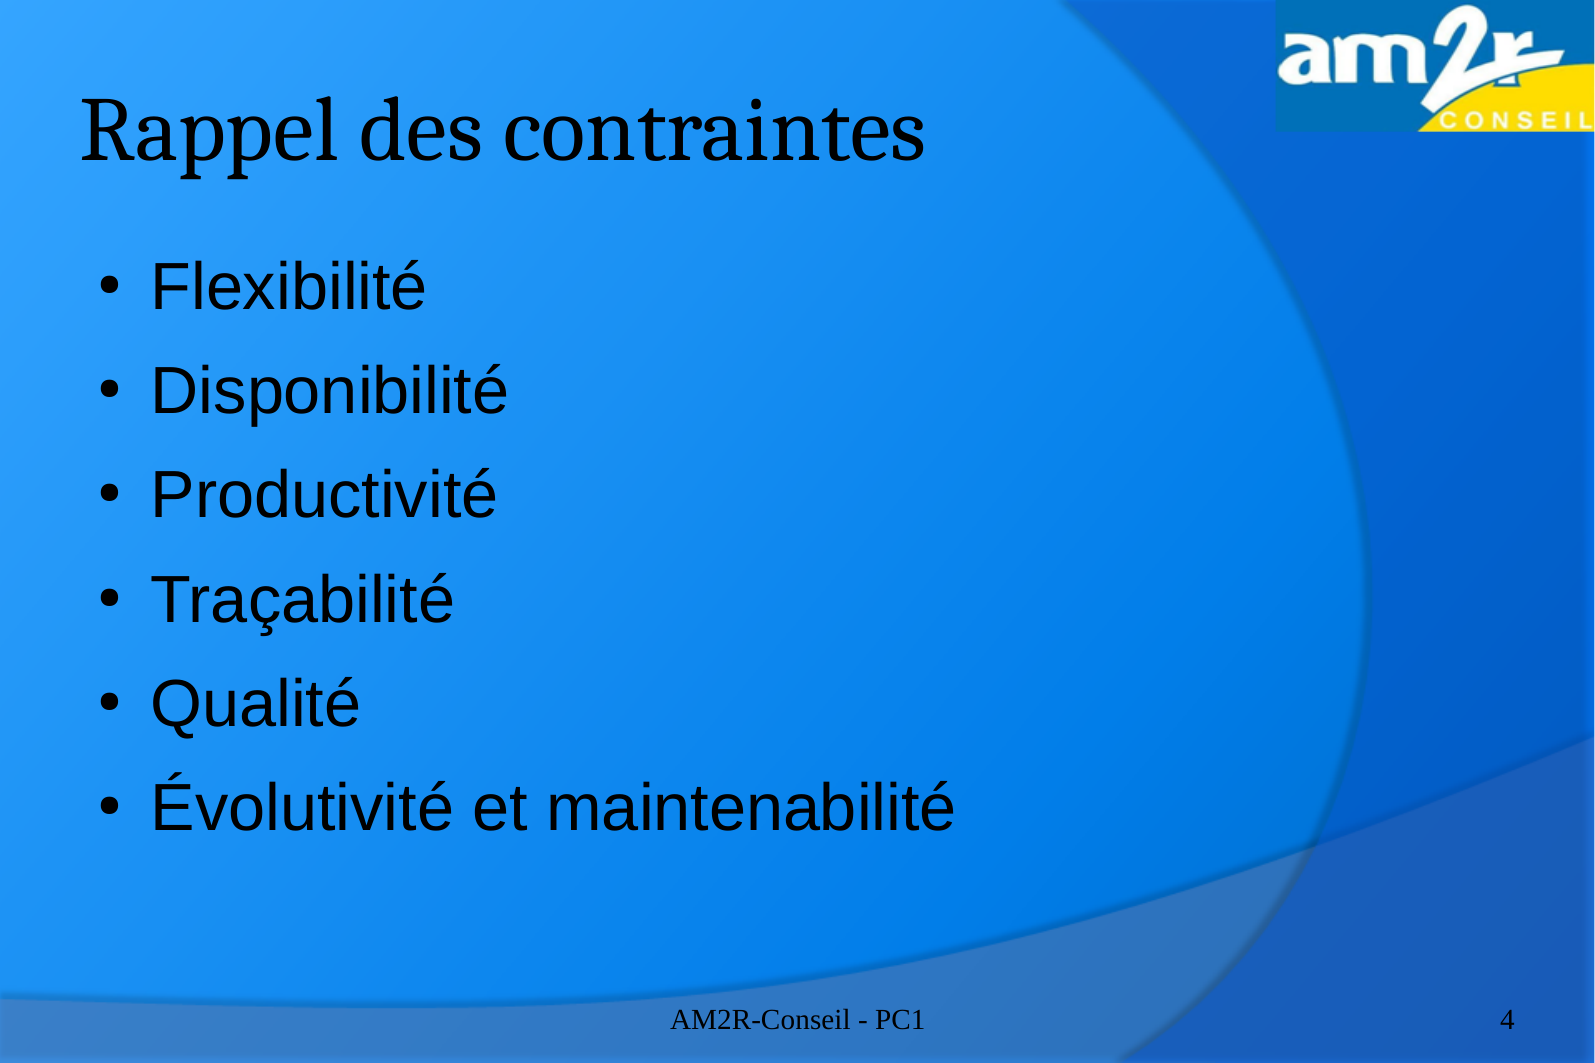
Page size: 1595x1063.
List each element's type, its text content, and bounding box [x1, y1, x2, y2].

picture [0, 0, 1595, 1063]
list Flexibilité Disponibilité Productivité Traçabilité Qualité Évolutivité et maintenabilité [79, 248, 1515, 960]
title Rappel des contraintes [79, 42, 1152, 220]
